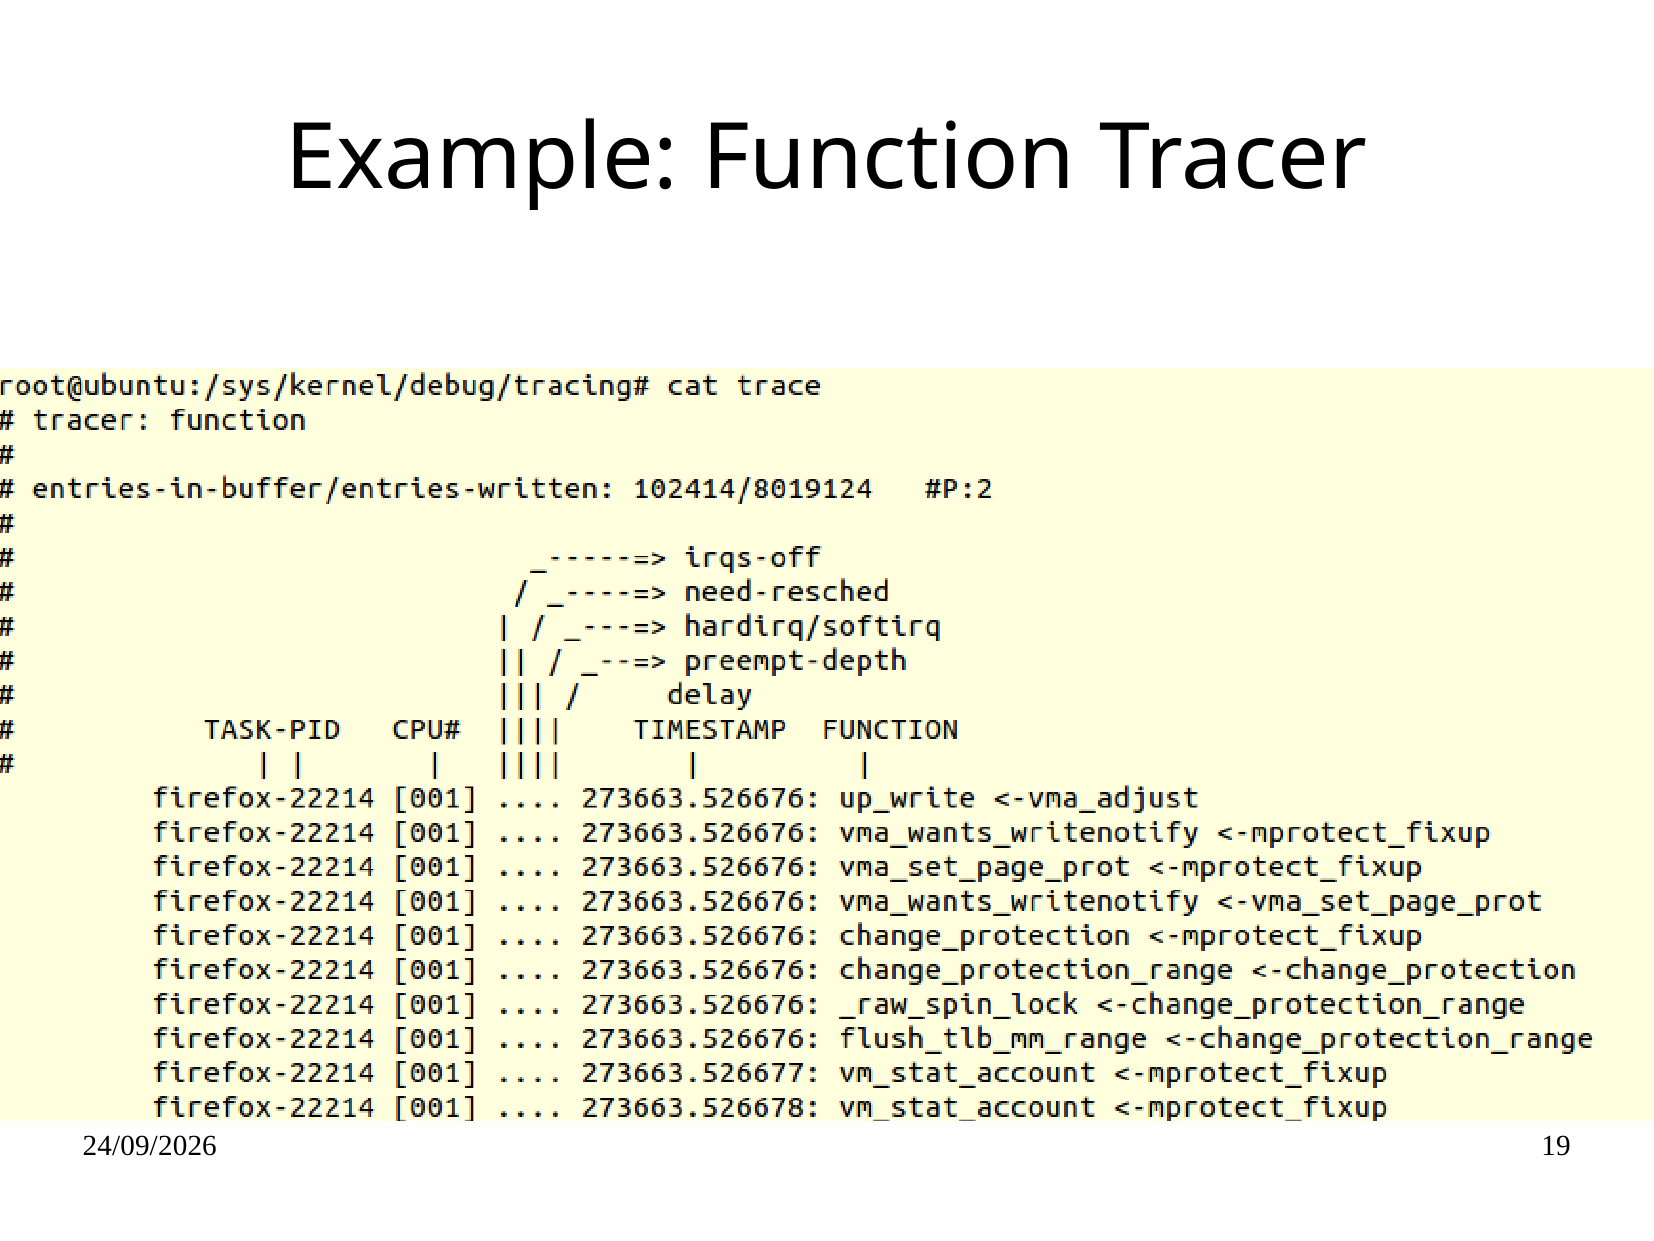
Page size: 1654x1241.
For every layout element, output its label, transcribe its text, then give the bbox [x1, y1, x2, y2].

title Example: Function Tracer [82, 49, 1571, 257]
picture [0, 368, 1653, 1121]
